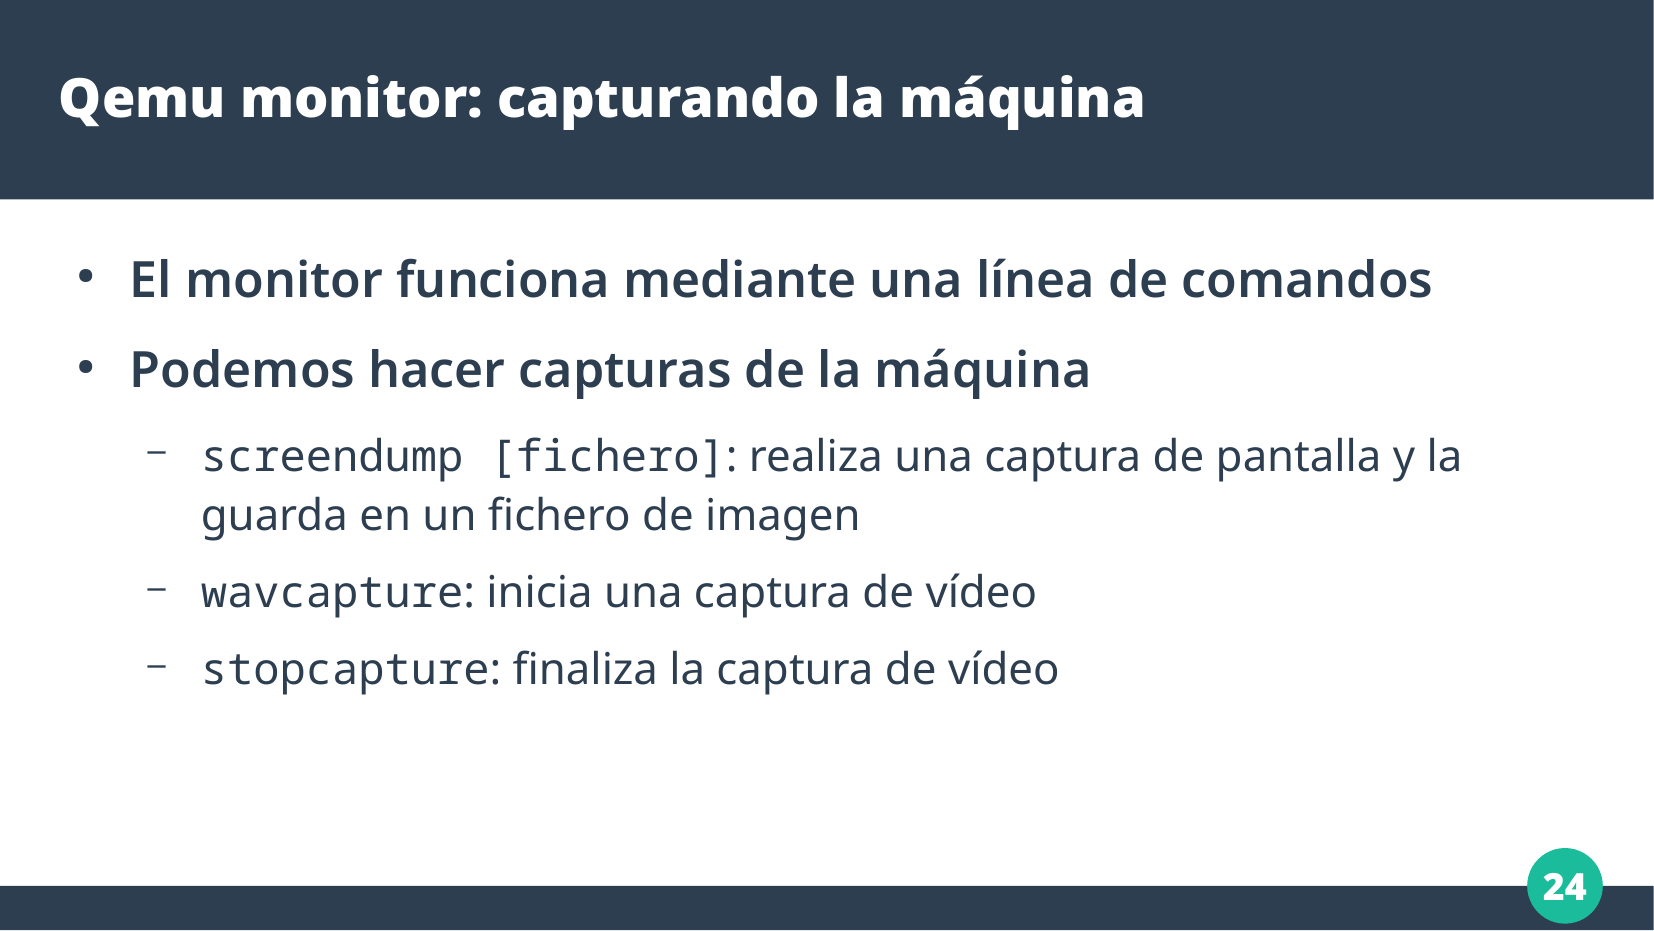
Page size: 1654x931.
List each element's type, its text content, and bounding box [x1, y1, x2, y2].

list El monitor funciona mediante una línea de comandos Podemos hacer capturas de la máquina screendump [fichero]: realiza una captura de pantalla y la guarda en un fichero de imagen wavcapture: inicia una captura de vídeo stopcapture: finaliza la captura de vídeo [59, 243, 1595, 864]
title Qemu monitor: capturando la máquina [59, 37, 1595, 155]
